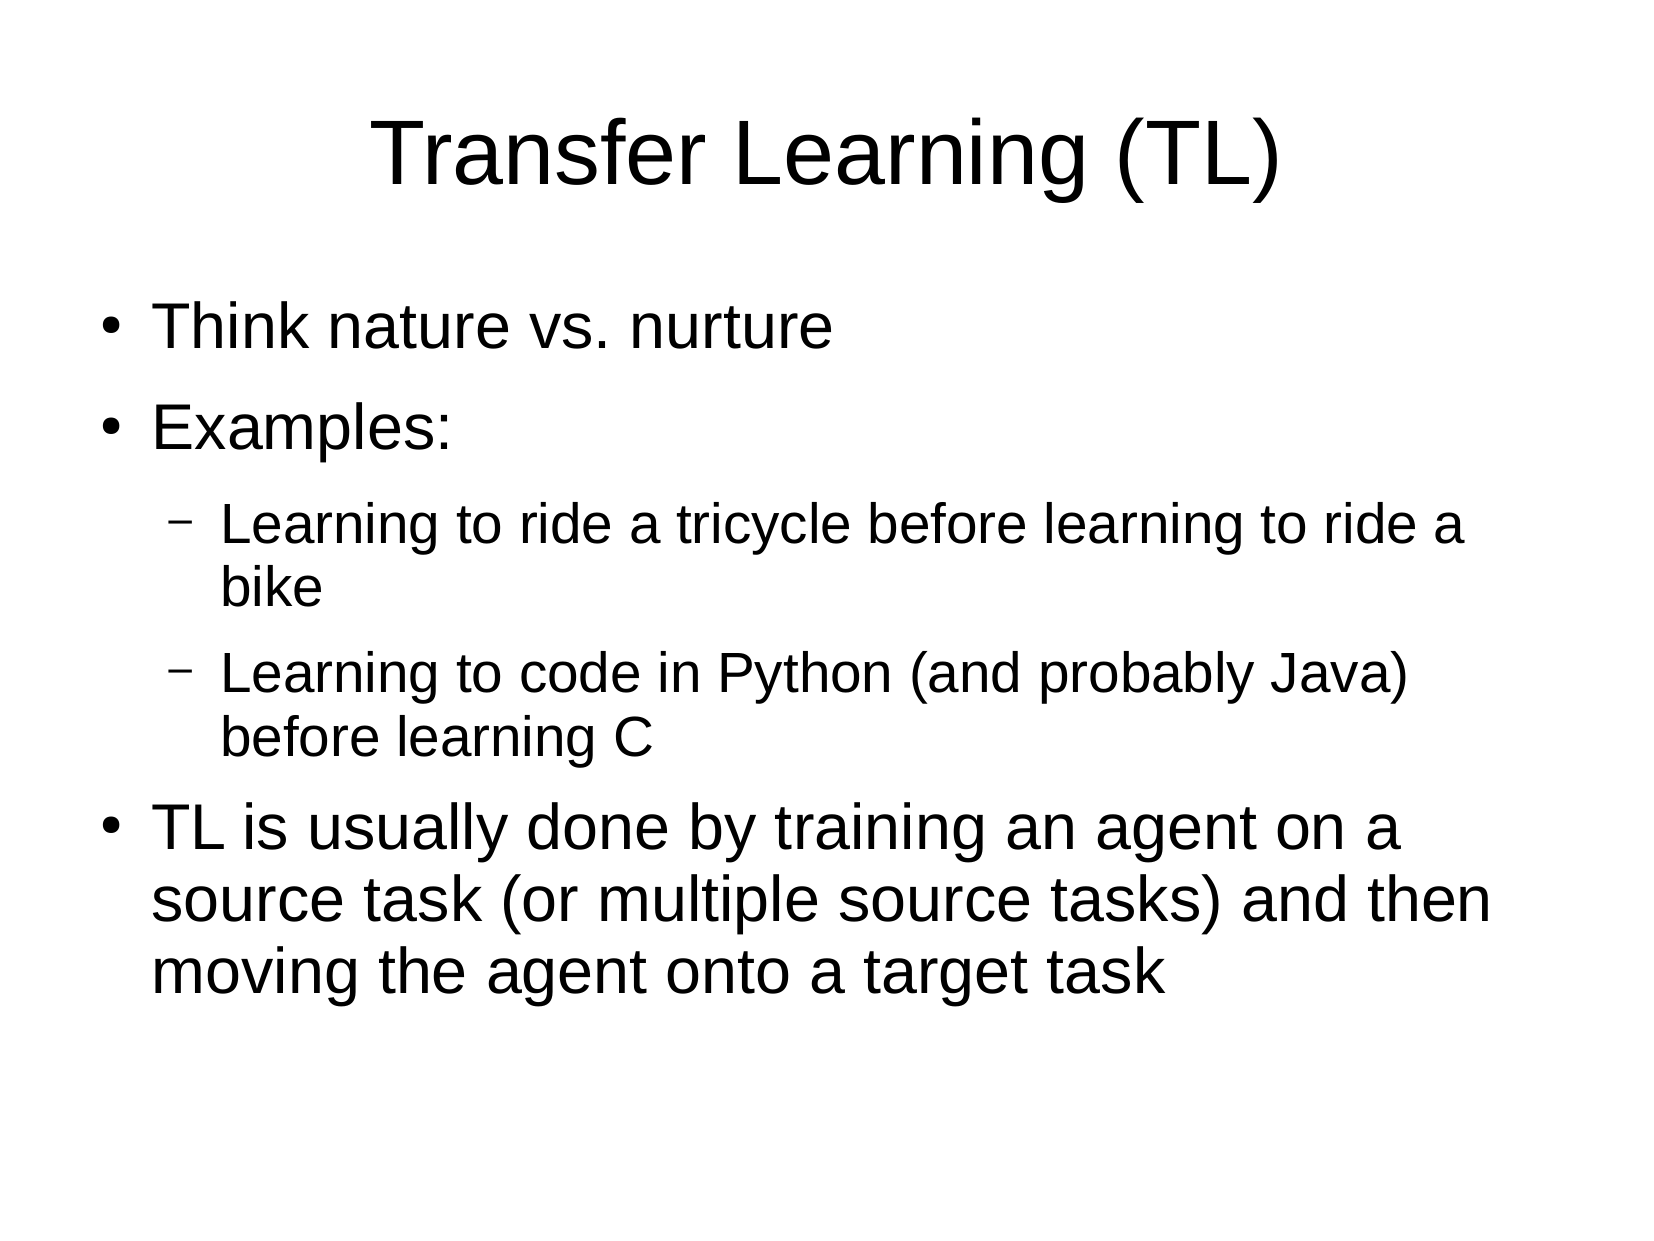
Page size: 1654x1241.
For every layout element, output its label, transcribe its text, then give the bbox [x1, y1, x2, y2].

list Think nature vs. nurture Examples: Learning to ride a tricycle before learning to ride a bike Learning to code in Python (and probably Java) before learning C TL is usually done by training an agent on a source task (or multiple source tasks) and then moving the agent onto a target task [82, 290, 1571, 1010]
title Transfer Learning (TL) [82, 49, 1571, 257]
